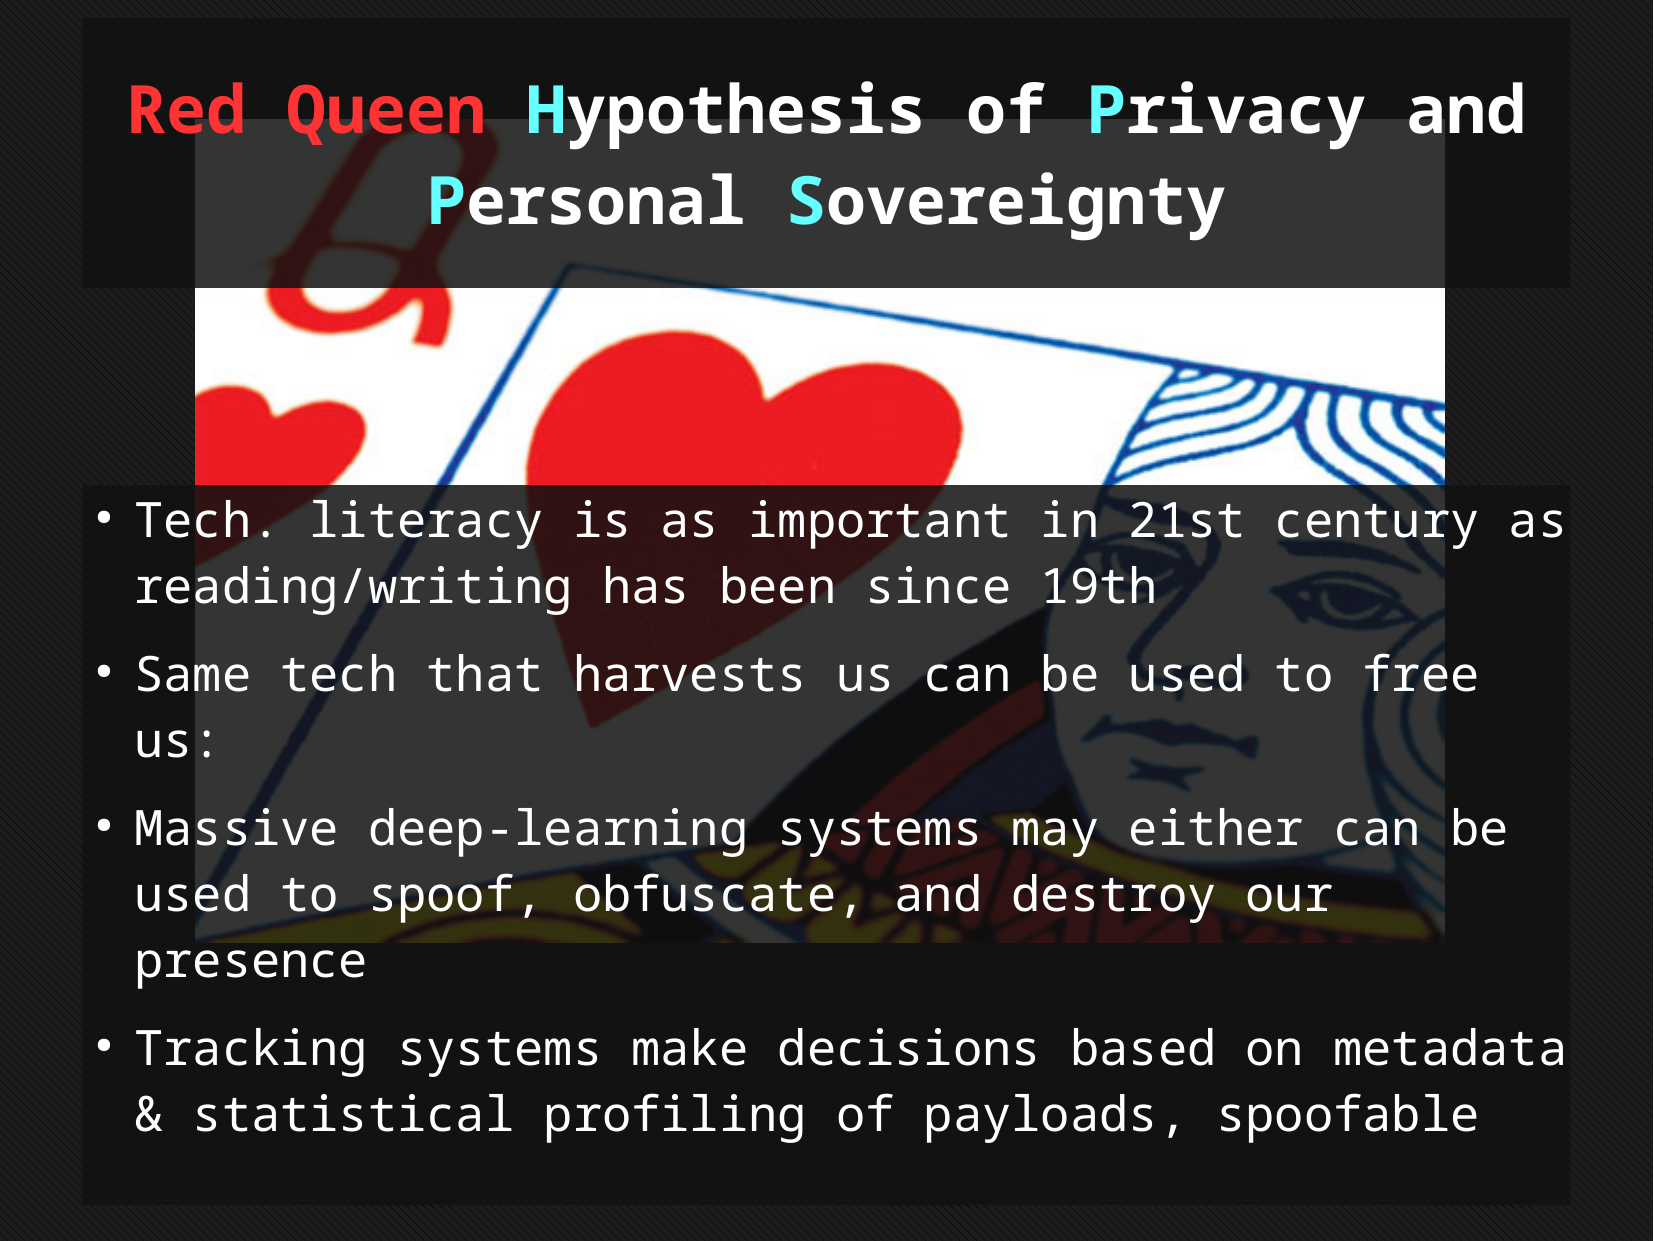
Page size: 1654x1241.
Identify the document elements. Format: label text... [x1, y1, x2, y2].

list Tech. literacy is as important in 21st century as reading/writing has been since 19th Same tech that harvests us can be used to free us: Massive deep-learning systems may either can be used to spoof, obfuscate, and destroy our presence Tracking systems make decisions based on metadata & statistical profiling of payloads, spoofable [82, 485, 1571, 1205]
title Red Queen Hypothesis of Privacy and Personal Sovereignty [82, 18, 1571, 288]
picture [195, 288, 1445, 485]
